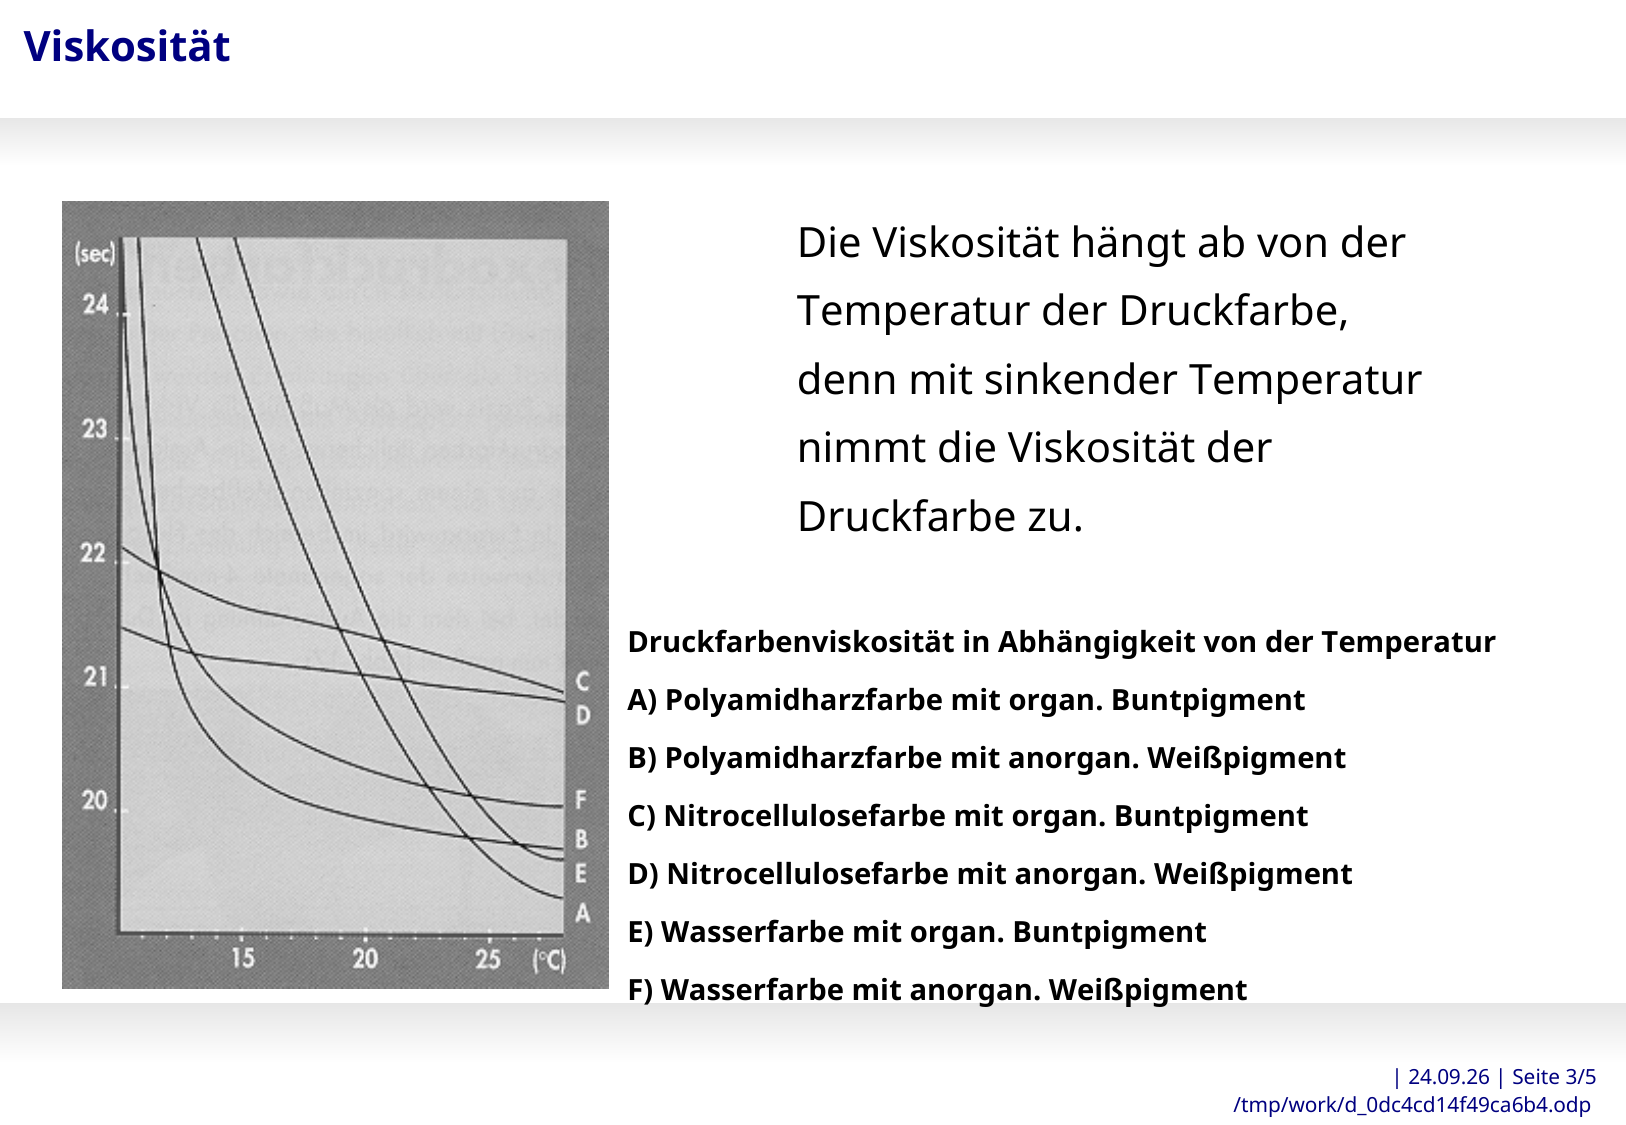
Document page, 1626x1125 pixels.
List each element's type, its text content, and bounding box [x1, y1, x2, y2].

picture [62, 201, 609, 989]
text_box Druckfarbenviskosität in Abhängigkeit von der Temperatur A) Polyamidharzfarbe mit organ. Buntpigment B) Polyamidharzfarbe mit anorgan. Weißpigment C) Nitrocellulosefarbe mit organ. Buntpigment D) Nitrocellulosefarbe mit anorgan. Weißpigment E) Wasserfarbe mit organ. Buntpigment F) Wasserfarbe mit anorgan. Weißpigment [612, 613, 1538, 1017]
title Viskosität [23, 5, 1600, 154]
list Die Viskosität hängt ab von der Temperatur der Druckfarbe, denn mit sinkender Temperatur nimmt die Viskosität der Druckfarbe zu. [750, 201, 1452, 564]
